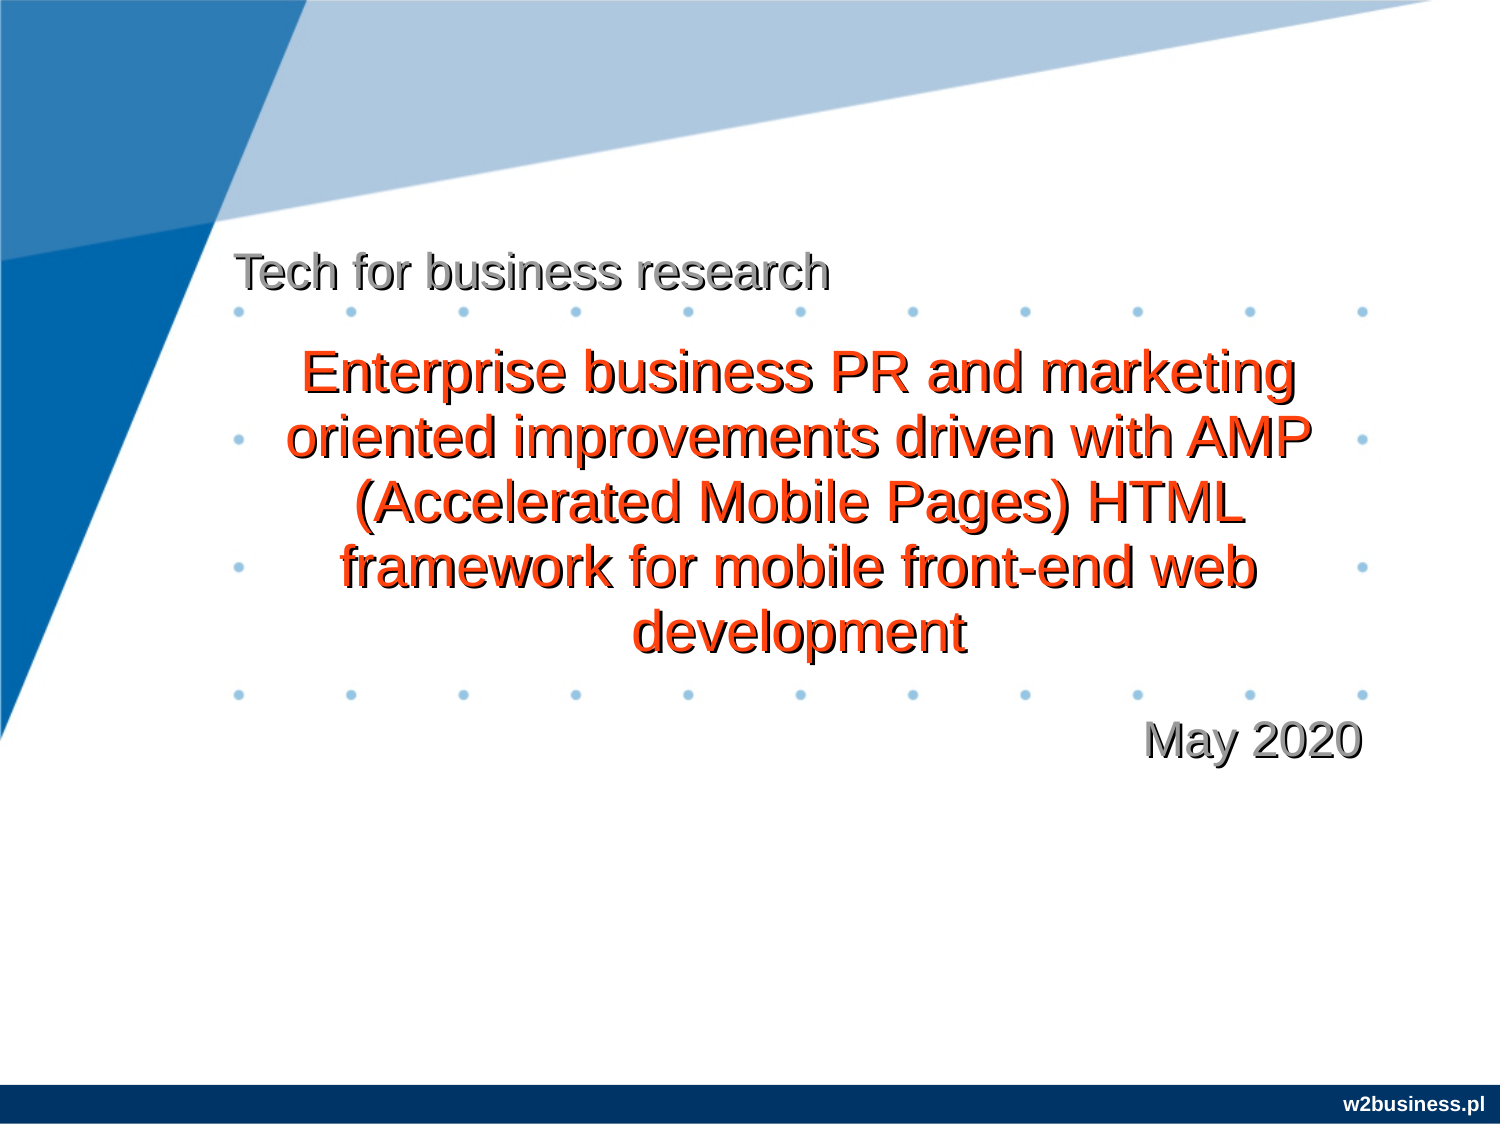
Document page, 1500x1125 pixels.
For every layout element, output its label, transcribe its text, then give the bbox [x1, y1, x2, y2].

title Enterprise business PR and marketing oriented improvements driven with AMP (Accelerated Mobile Pages) HTML framework for mobile front-end web development [257, 330, 1341, 683]
text_box May 2020 [708, 696, 1362, 781]
text_box Tech for business research [232, 228, 886, 313]
picture [0, 0, 1500, 842]
